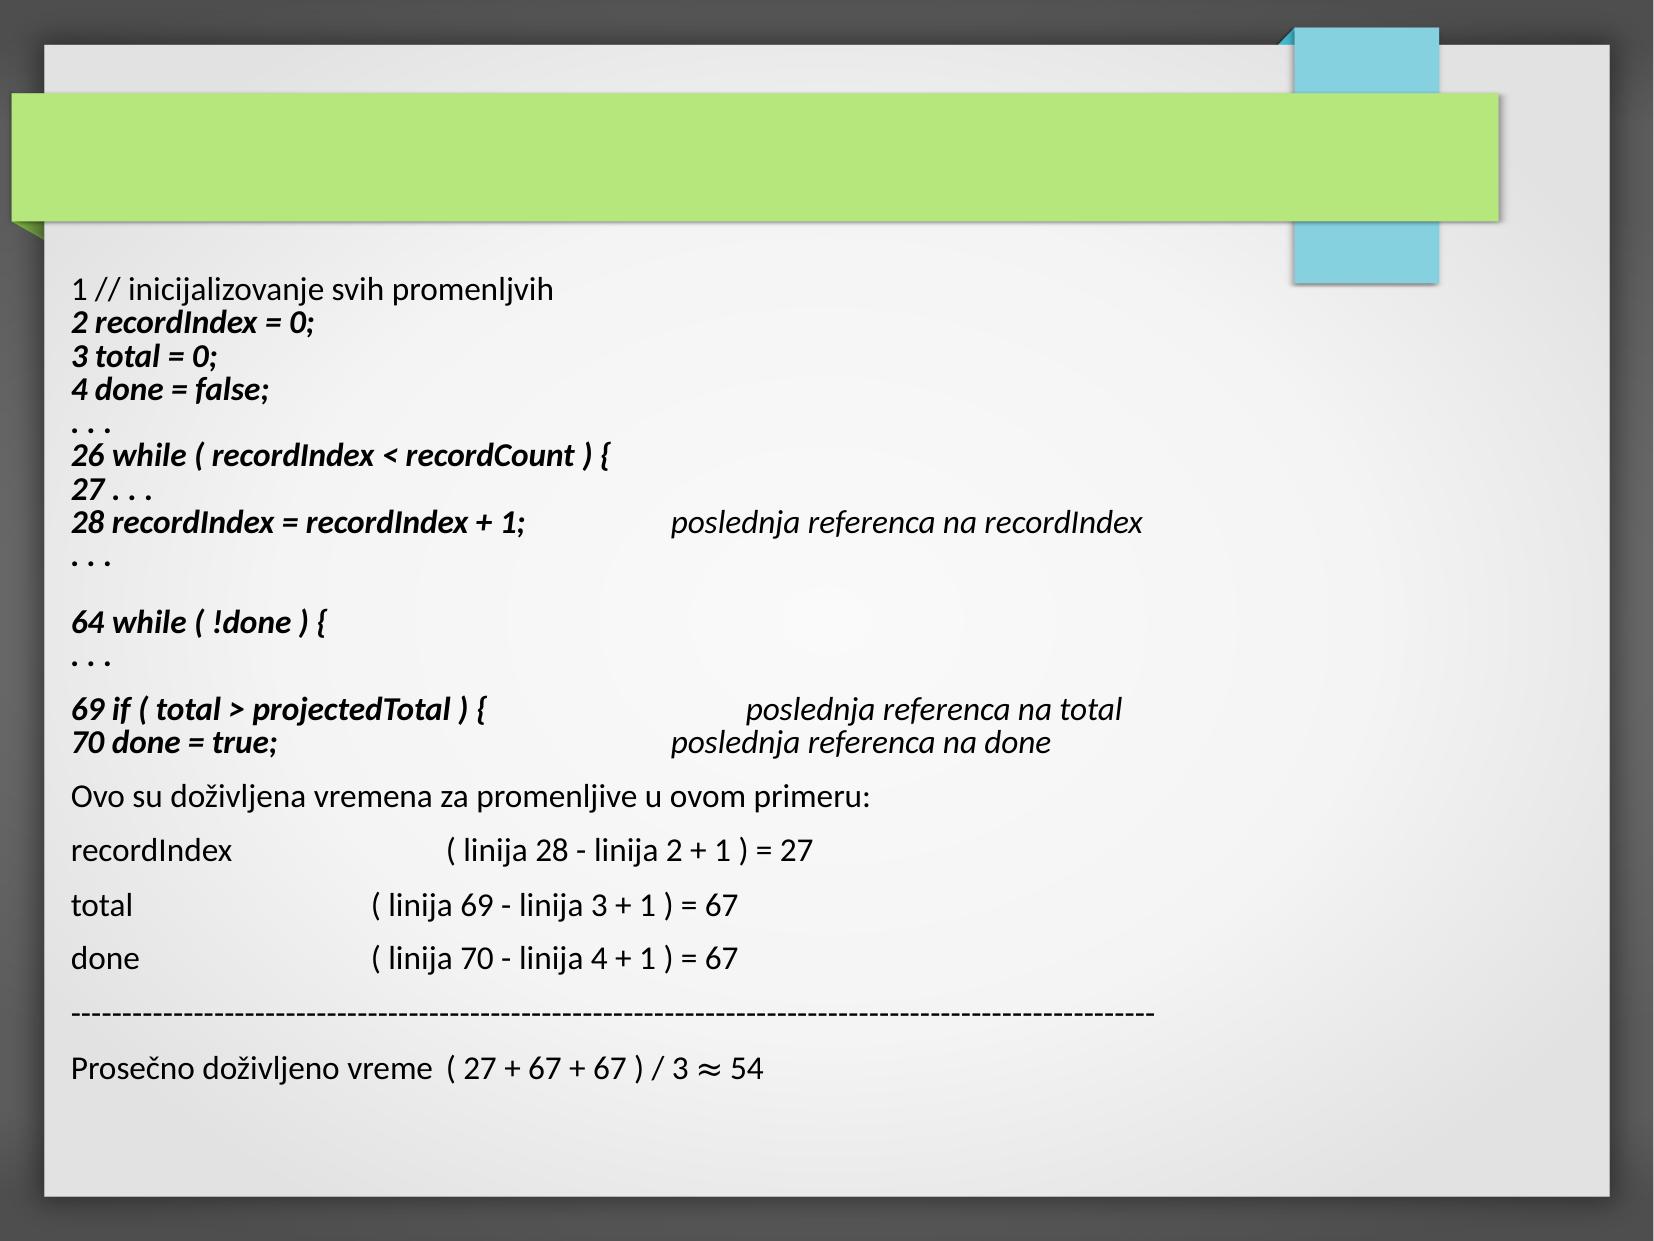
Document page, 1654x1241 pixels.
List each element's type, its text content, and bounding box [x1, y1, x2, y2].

picture [0, 0, 1654, 1241]
subtitle 1 // inicijalizovanje svih promenljvih 2 recordIndex = 0; 3 total = 0; 4 done = false; . . . 26 while ( recordIndex < recordCount ) { 27 . . . 28 recordIndex = recordIndex + 1; poslednja referenca na recordIndex . . . 64 while ( !done ) { . . . 69 if ( total > projectedTotal ) { poslednja referenca na total 70 done = true; poslednja referenca na done Ovo su doživljena vremena za promenljive u ovom primeru: recordIndex ( linija 28 - linija 2 + 1 ) = 27 total ( linija 69 - linija 3 + 1 ) = 67 done ( linija 70 - linija 4 + 1 ) = 67 ---------------------------------------------------------------------------------------------------------- Prosečno doživljeno vreme ( 27 + 67 + 67 ) / 3 ≈ 54 [70, 142, 1561, 1241]
